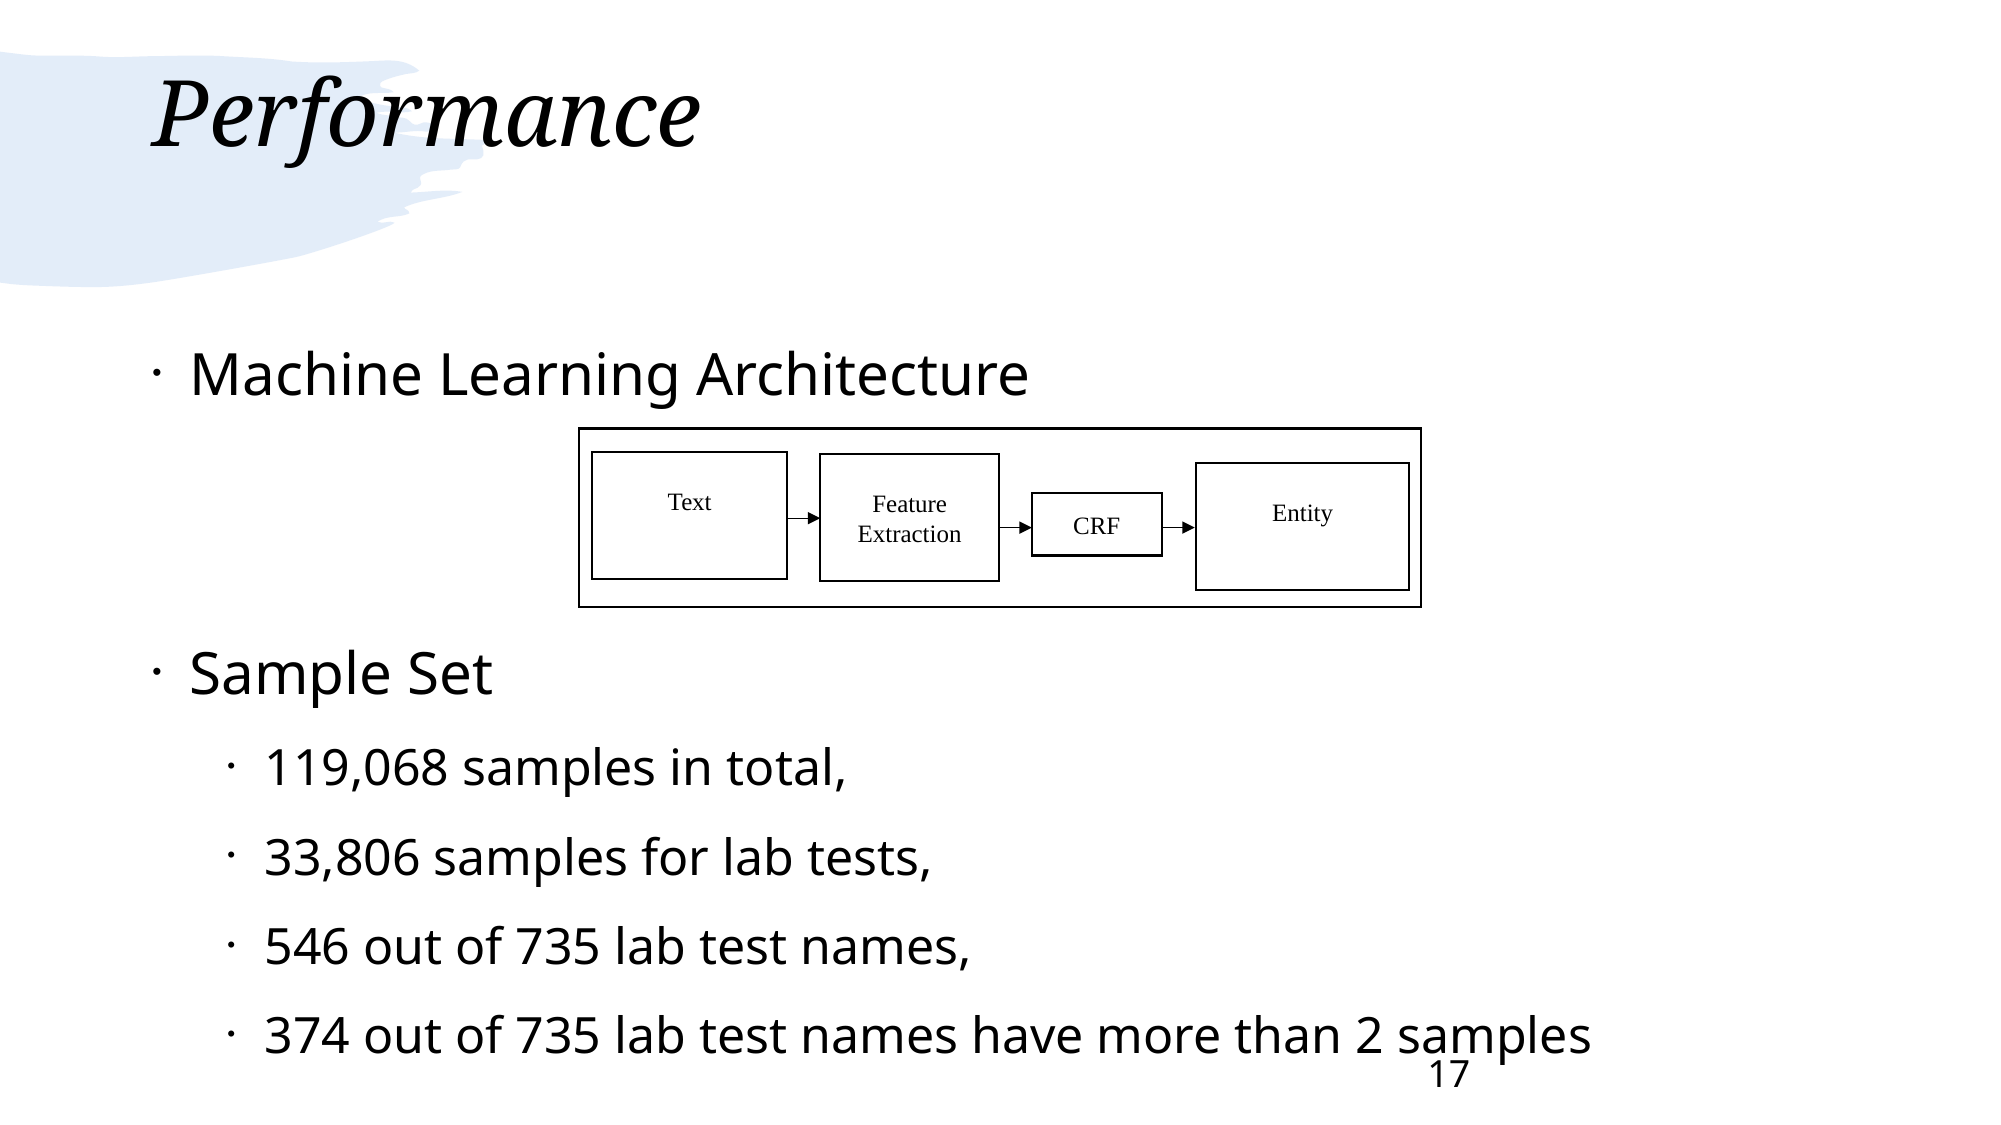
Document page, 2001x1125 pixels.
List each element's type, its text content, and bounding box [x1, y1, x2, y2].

text_box Feature Extraction [820, 453, 1000, 581]
list Machine Learning Architecture Sample Set 119,068 samples in total, 33,806 samples for lab tests, 546 out of 735 lab test names, 374 out of 735 lab test names have more than 2 samples [137, 329, 1863, 1013]
slide_number <number> [1412, 1042, 1863, 1103]
title Performance [137, 59, 1863, 278]
text_box CRF [1031, 492, 1163, 556]
text_box Entity Post-processing [1196, 462, 1410, 590]
text_box Text Pre-processing [592, 451, 788, 579]
